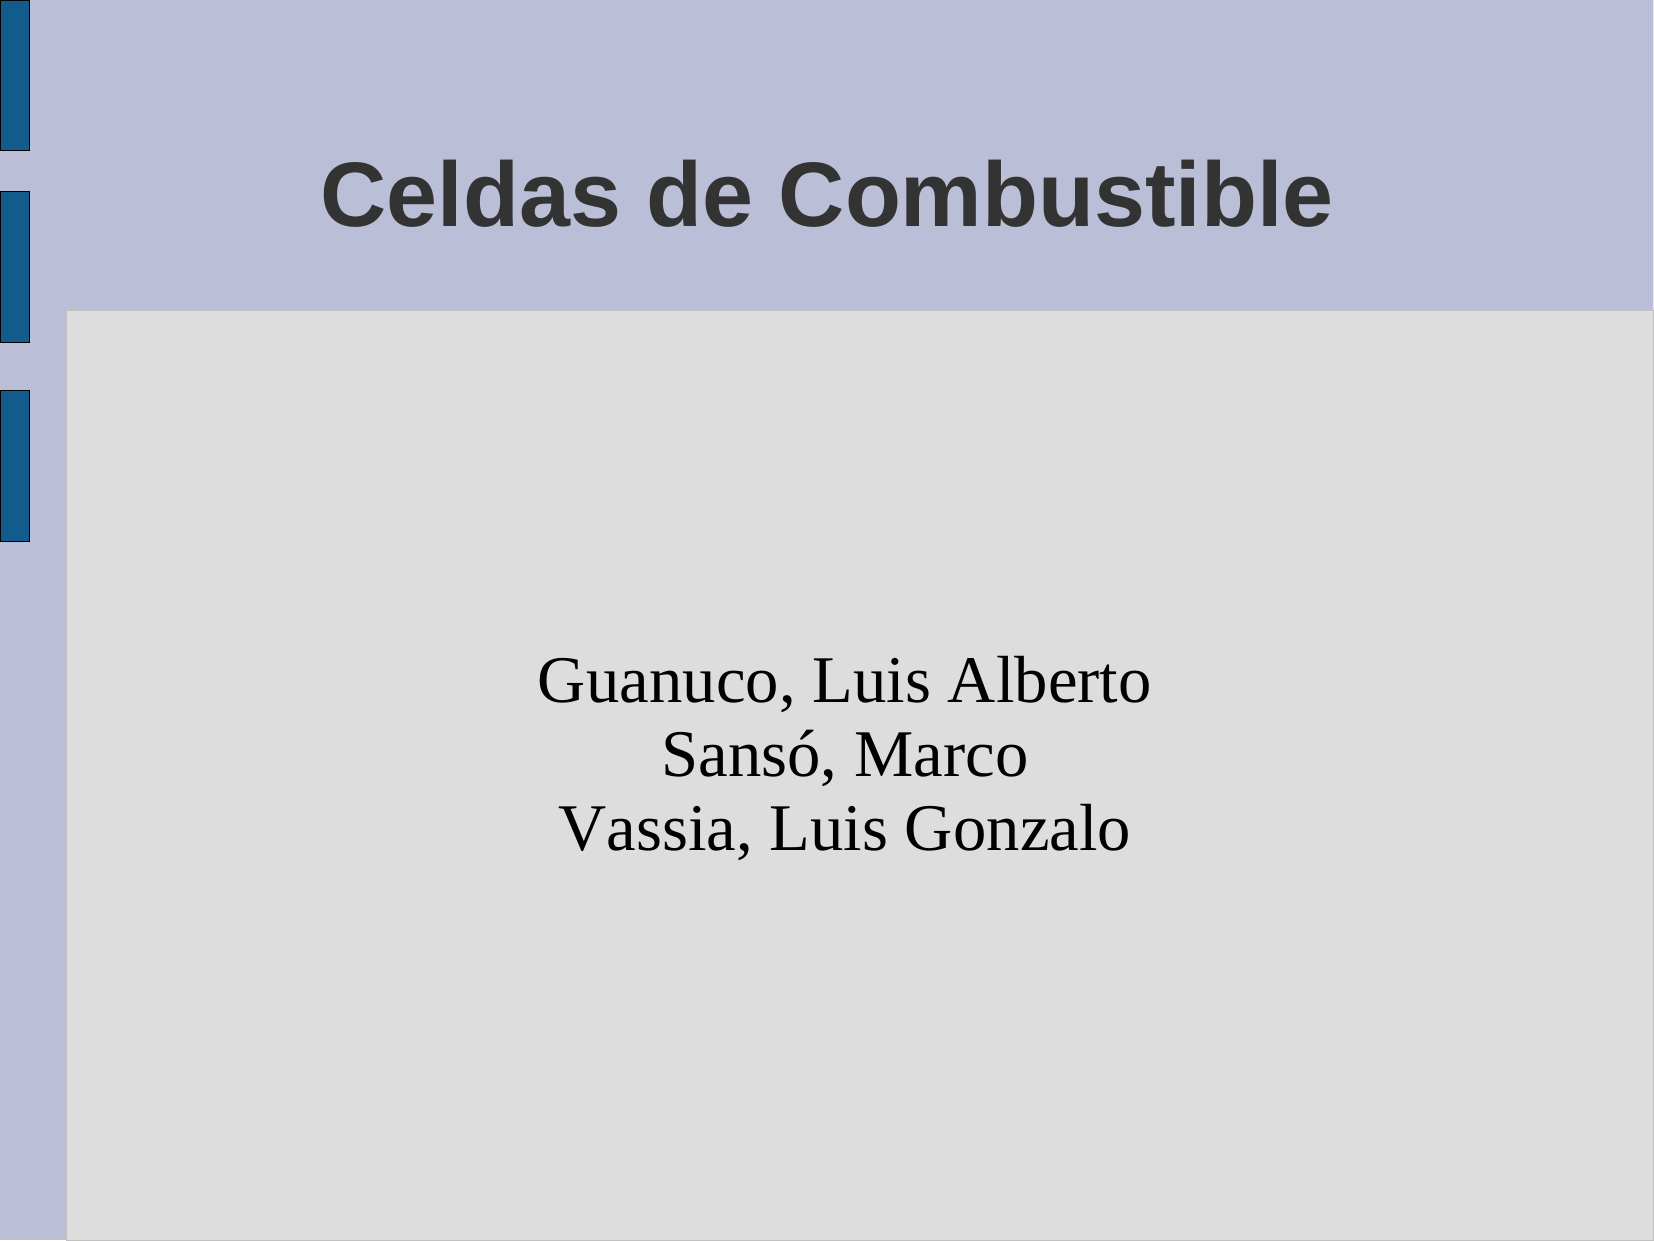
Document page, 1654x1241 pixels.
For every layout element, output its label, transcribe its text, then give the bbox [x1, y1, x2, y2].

subtitle Guanuco, Luis Alberto Sansó, Marco Vassia, Luis Gonzalo [121, 344, 1534, 1164]
title Celdas de Combustible [121, 91, 1534, 299]
